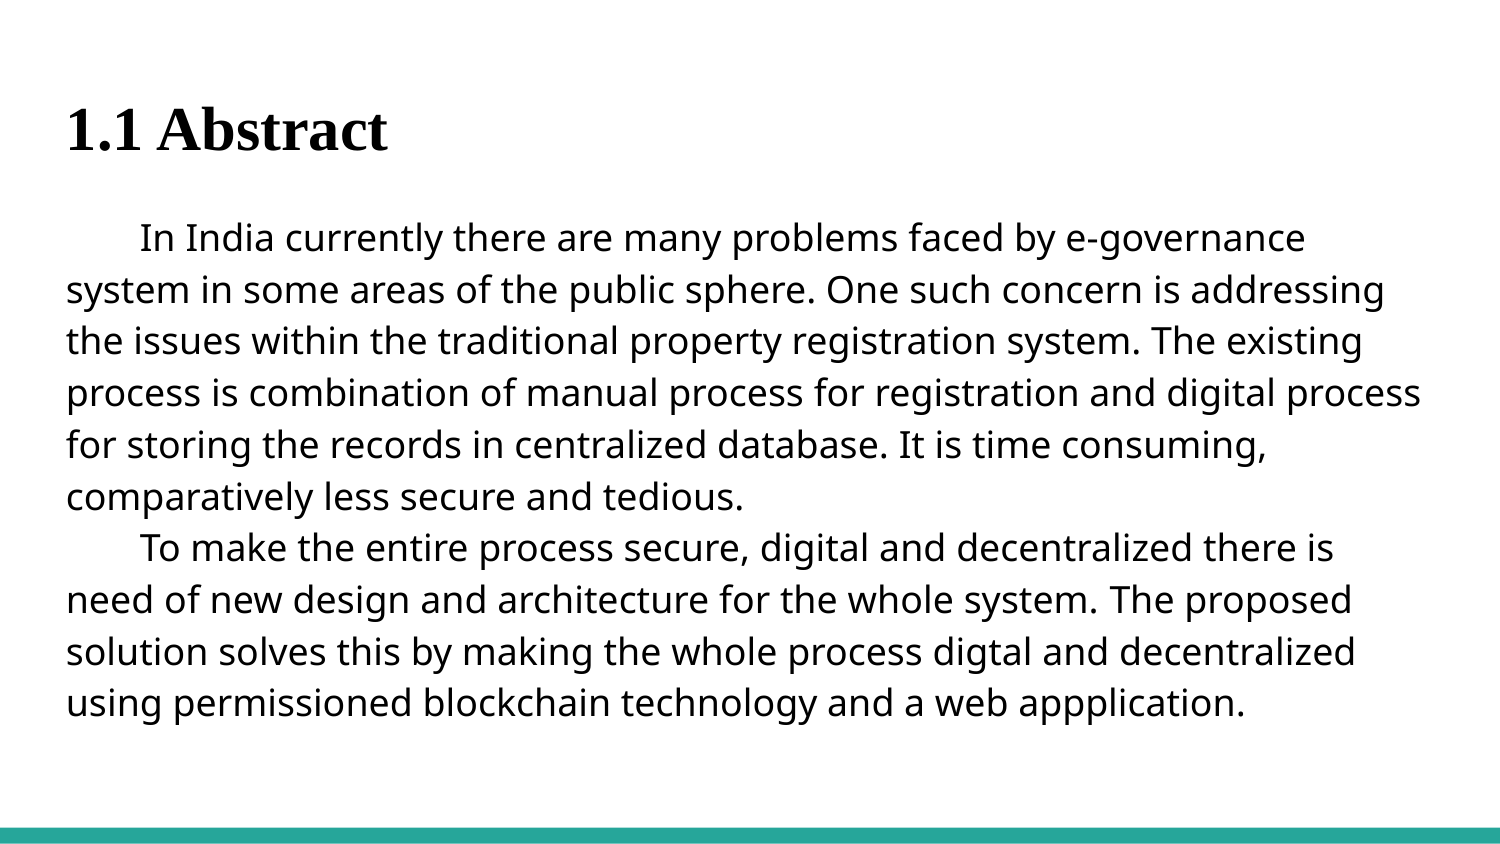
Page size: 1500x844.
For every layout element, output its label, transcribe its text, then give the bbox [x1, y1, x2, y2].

text_box 1.1 Abstract [51, 72, 1449, 174]
text_box In India currently there are many problems faced by e-governance system in some areas of the public sphere. One such concern is addressing the issues within the traditional property registration system. The existing process is combination of manual process for registration and digital process for storing the records in centralized database. It is time consuming, comparatively less secure and tedious. To make the entire process secure, digital and decentralized there is need of new design and architecture for the whole system. The proposed solution solves this by making the whole process digtal and decentralized using permissioned blockchain technology and a web appplication. [51, 192, 1449, 750]
